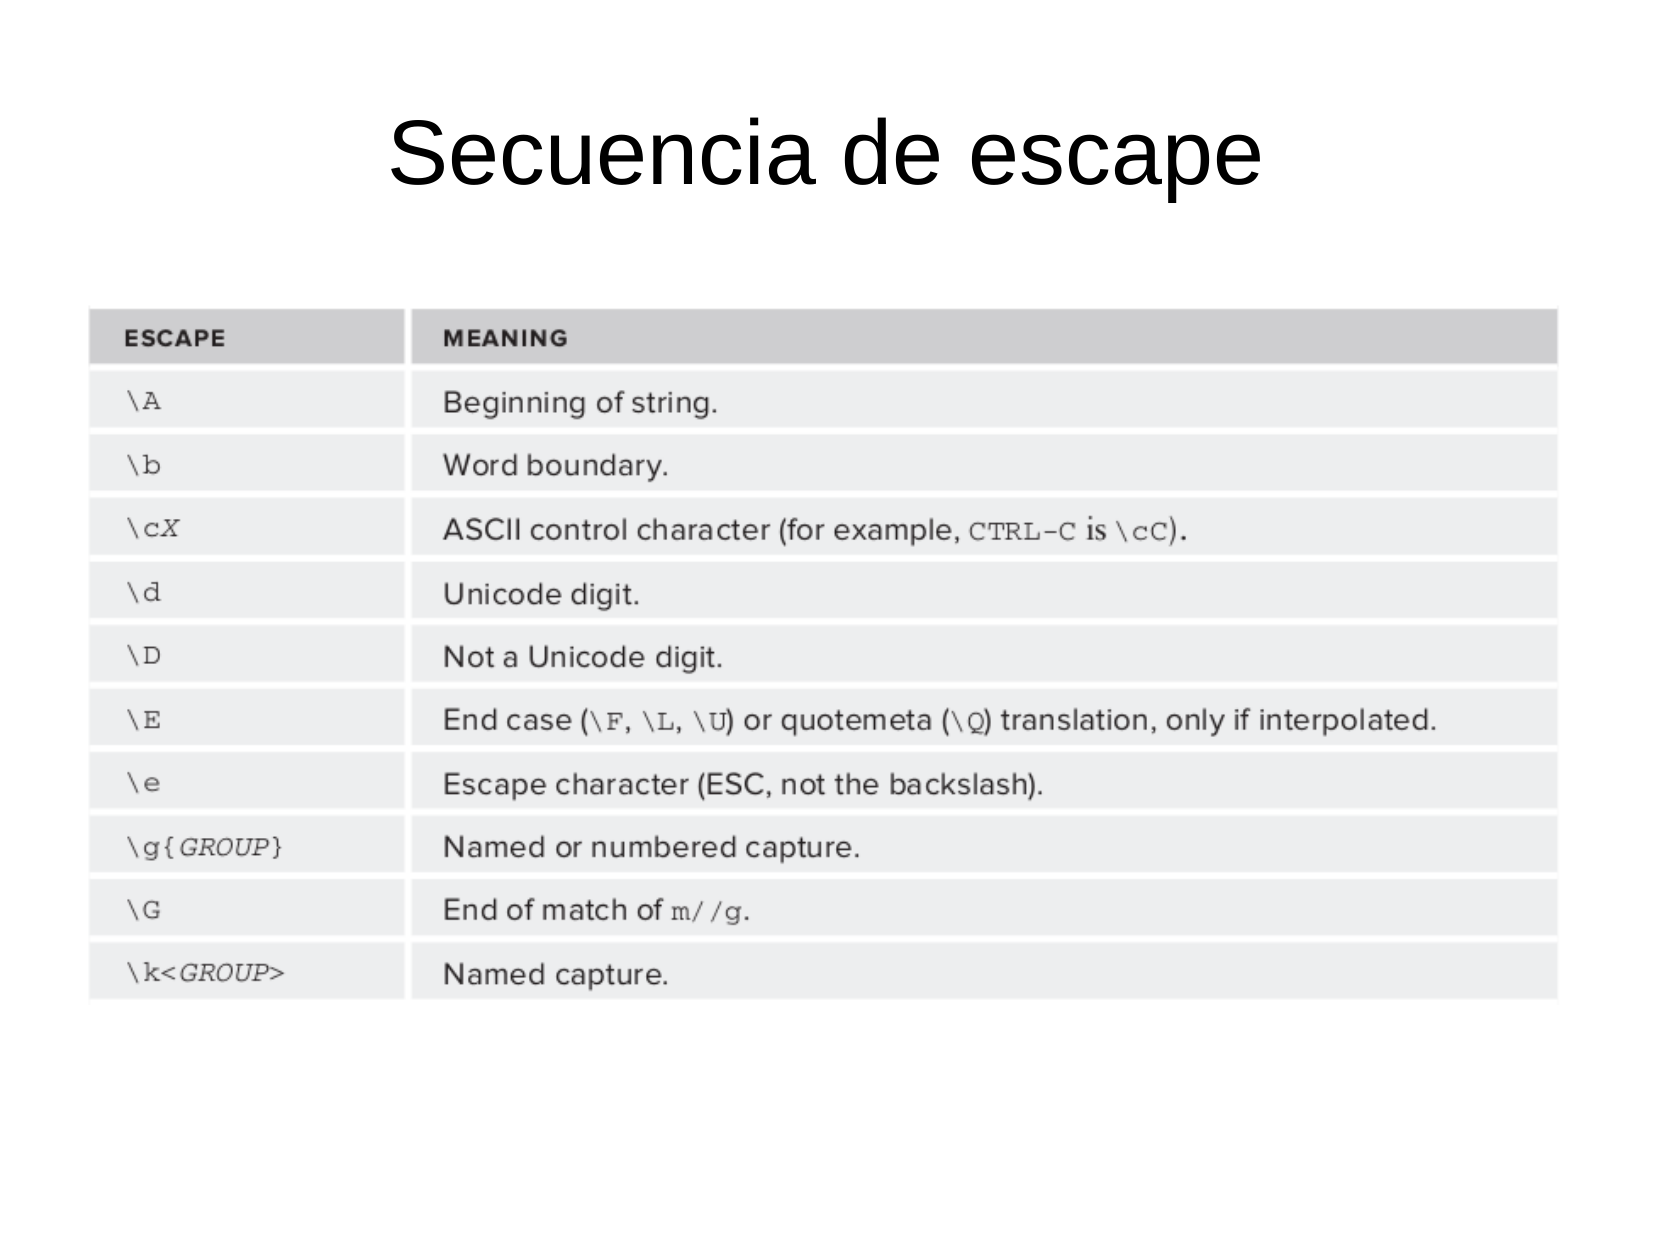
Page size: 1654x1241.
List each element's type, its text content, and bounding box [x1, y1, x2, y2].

title Secuencia de escape [82, 49, 1571, 257]
picture [82, 294, 1571, 1005]
